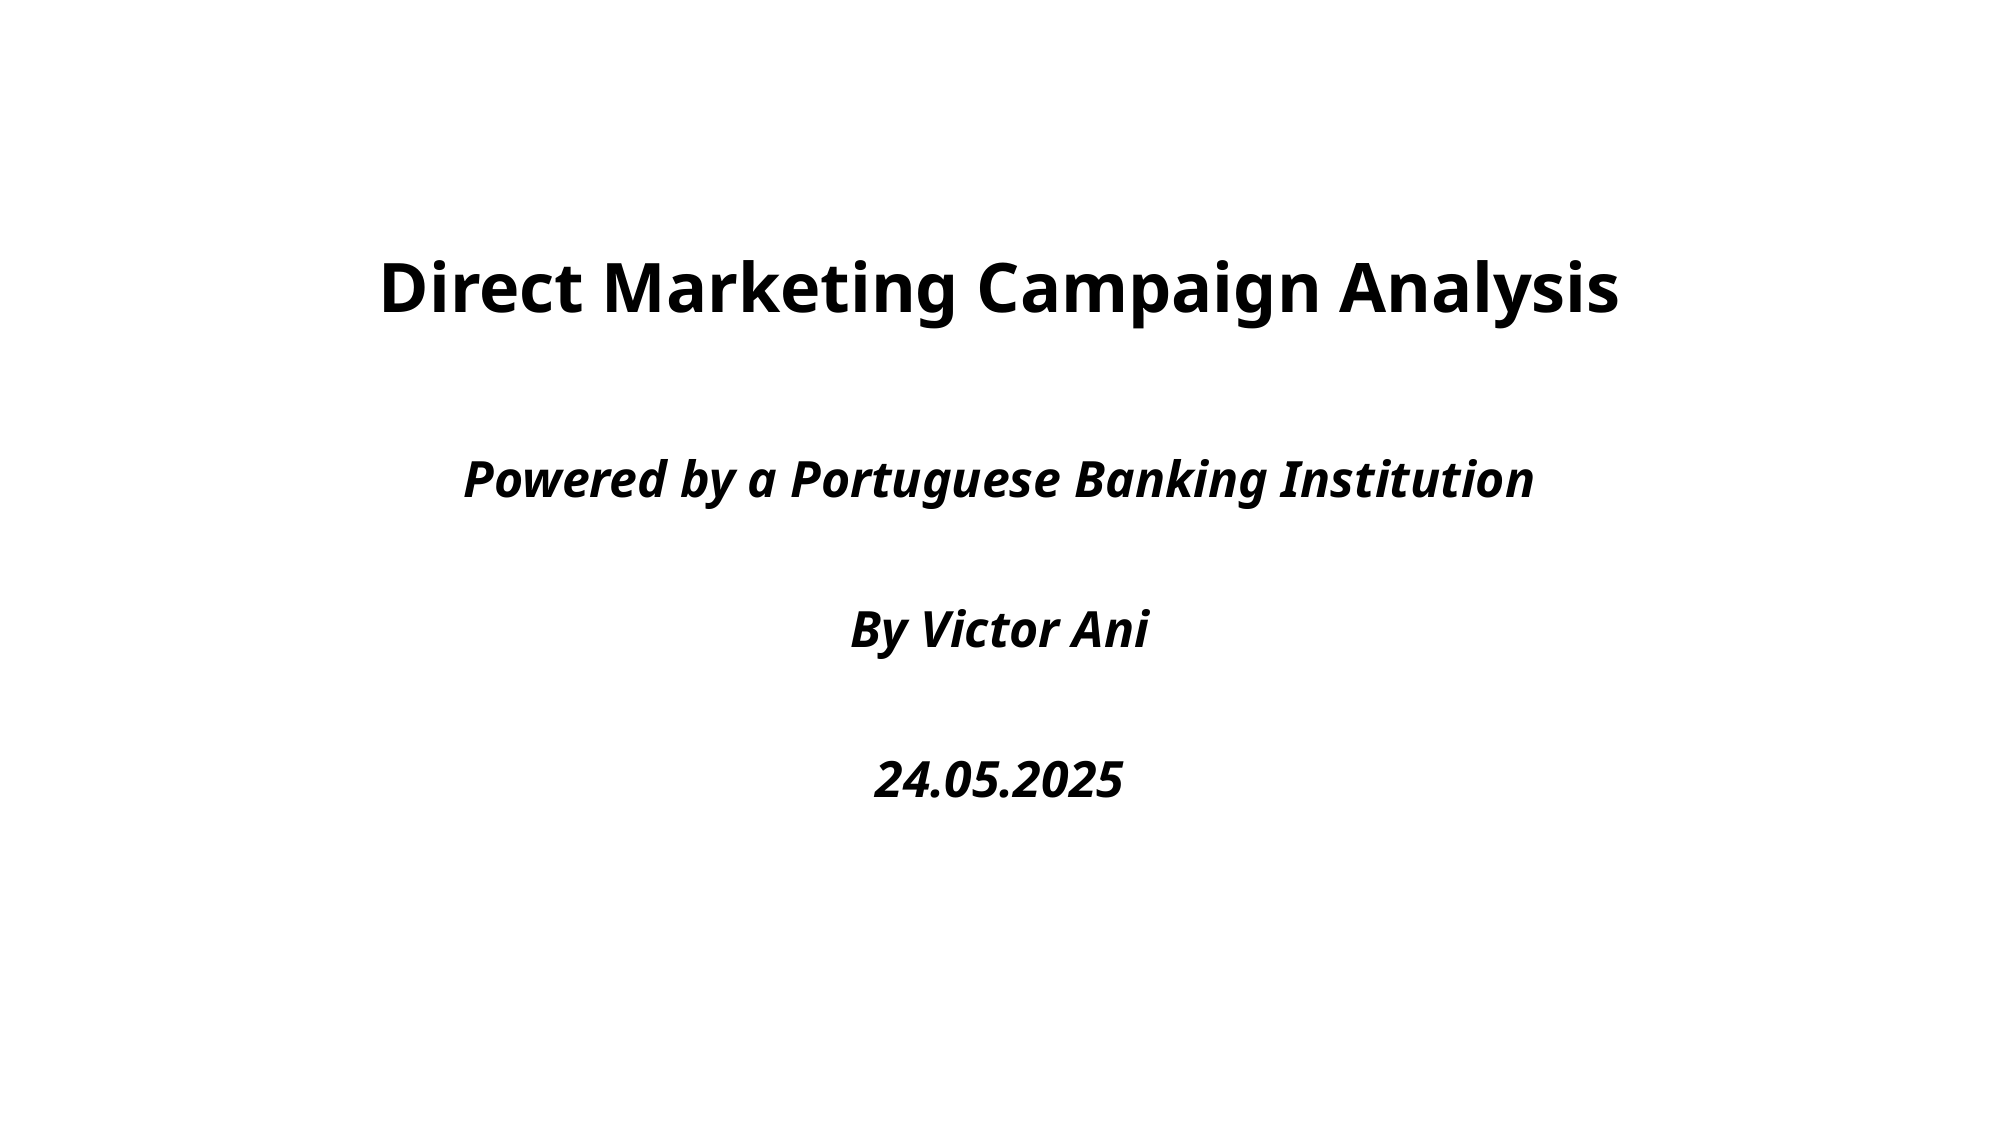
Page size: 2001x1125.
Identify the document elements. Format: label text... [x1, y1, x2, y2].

title Direct Marketing Campaign Analysis [249, 196, 1750, 335]
subtitle Powered by a Portuguese Banking Institution By Victor Ani 24.05.2025 [249, 366, 1750, 863]
